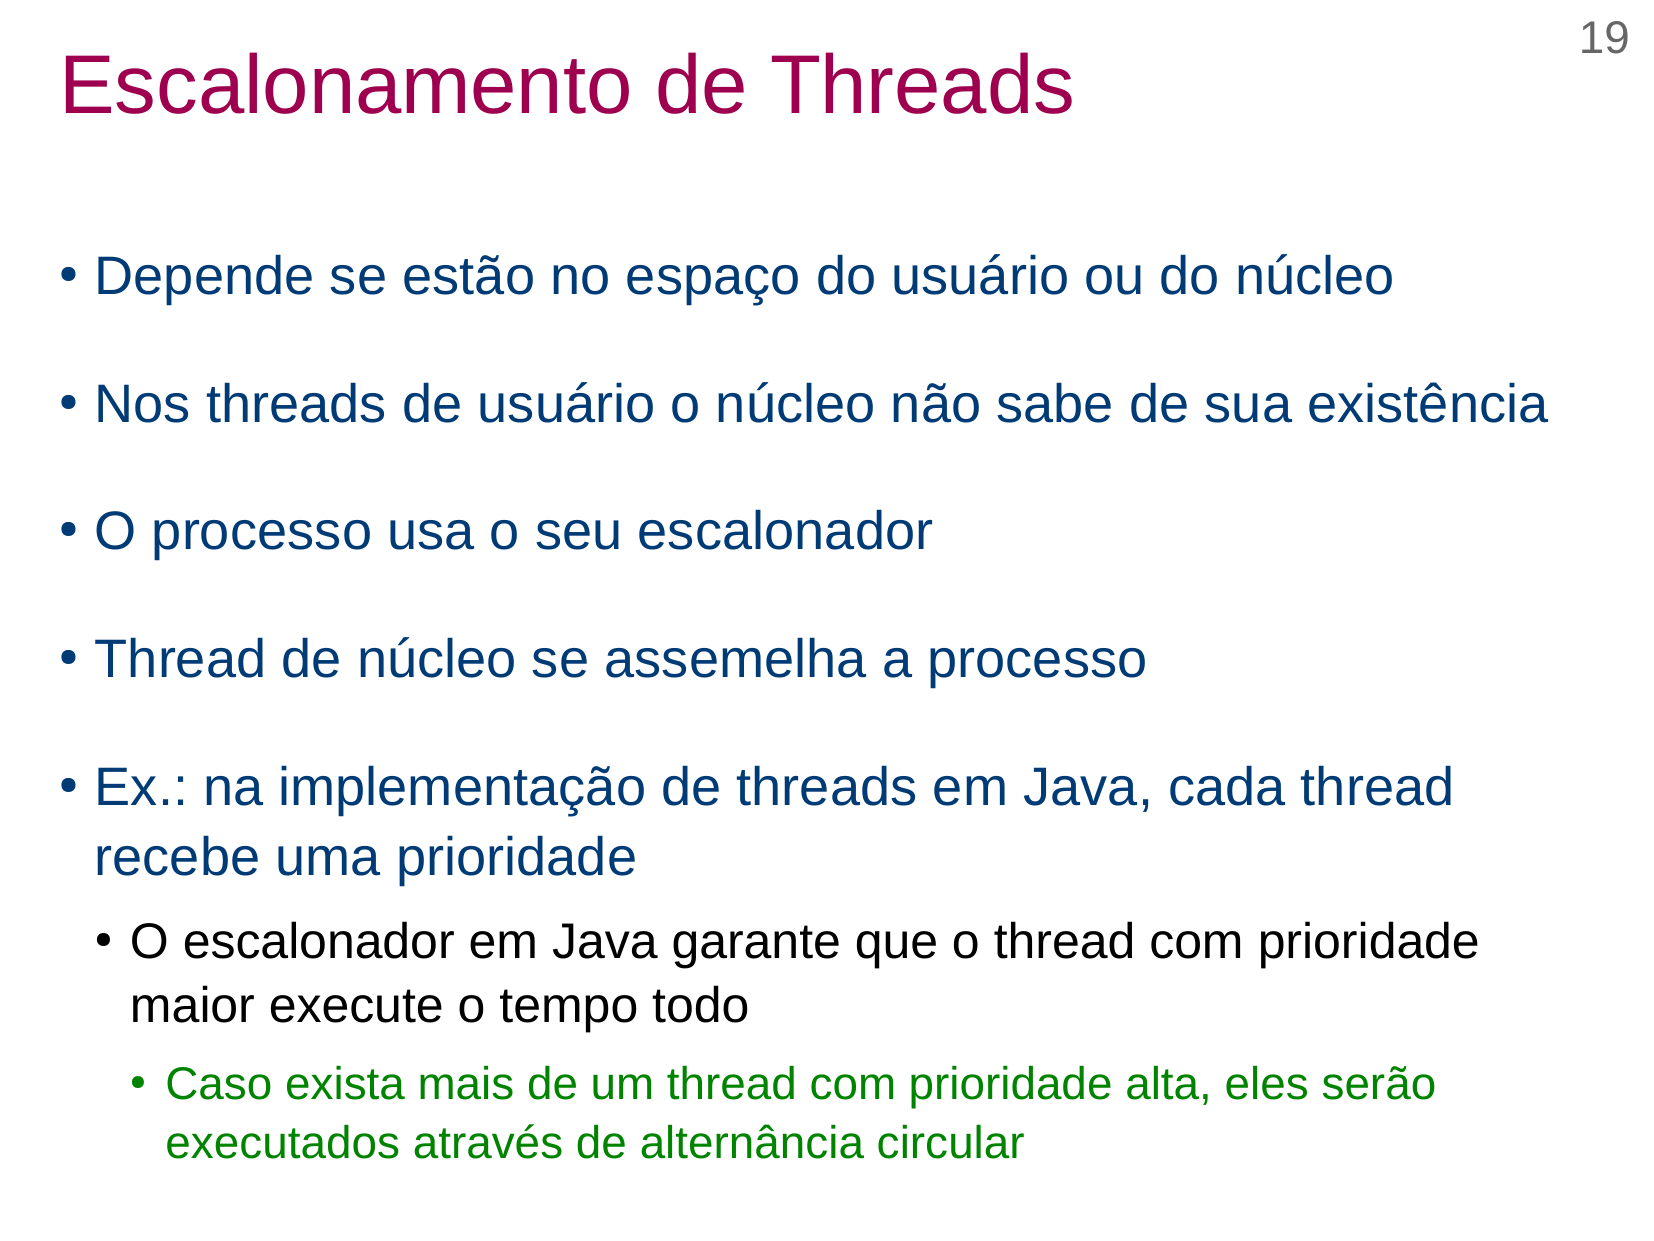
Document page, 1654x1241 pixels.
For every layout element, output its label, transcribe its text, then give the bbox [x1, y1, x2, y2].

list Depende se estão no espaço do usuário ou do núcleo Nos threads de usuário o núcleo não sabe de sua existência O processo usa o seu escalonador Thread de núcleo se assemelha a processo Ex.: na implementação de threads em Java, cada thread recebe uma prioridade O escalonador em Java garante que o thread com prioridade maior execute o tempo todo Caso exista mais de um thread com prioridade alta, eles serão executados através de alternância circular [59, 236, 1595, 1211]
title Escalonamento de Threads [59, 29, 1595, 148]
